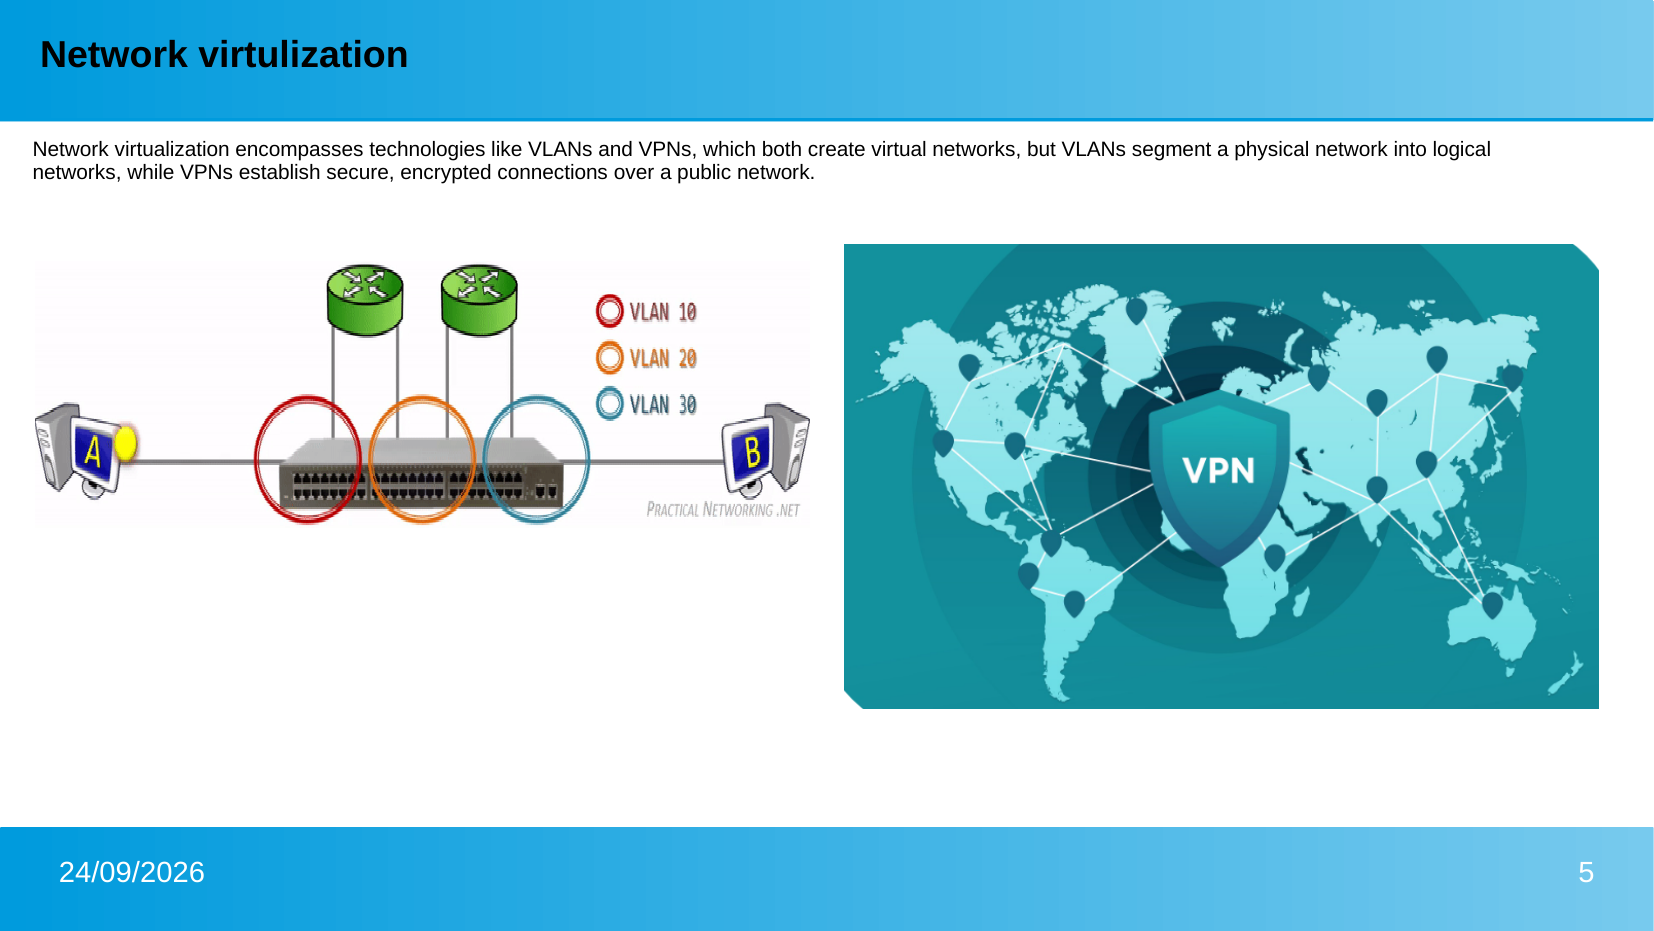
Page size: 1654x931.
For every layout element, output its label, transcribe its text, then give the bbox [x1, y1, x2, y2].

text_box Network virtualization encompasses technologies like VLANs and VPNs, which both create virtual networks, but VLANs segment a physical network into logical networks, while VPNs establish secure, encrypted connections over a public network. [17, 129, 1571, 192]
picture [35, 258, 815, 544]
text_box Network virtulization [25, 25, 532, 83]
picture [844, 244, 1599, 709]
